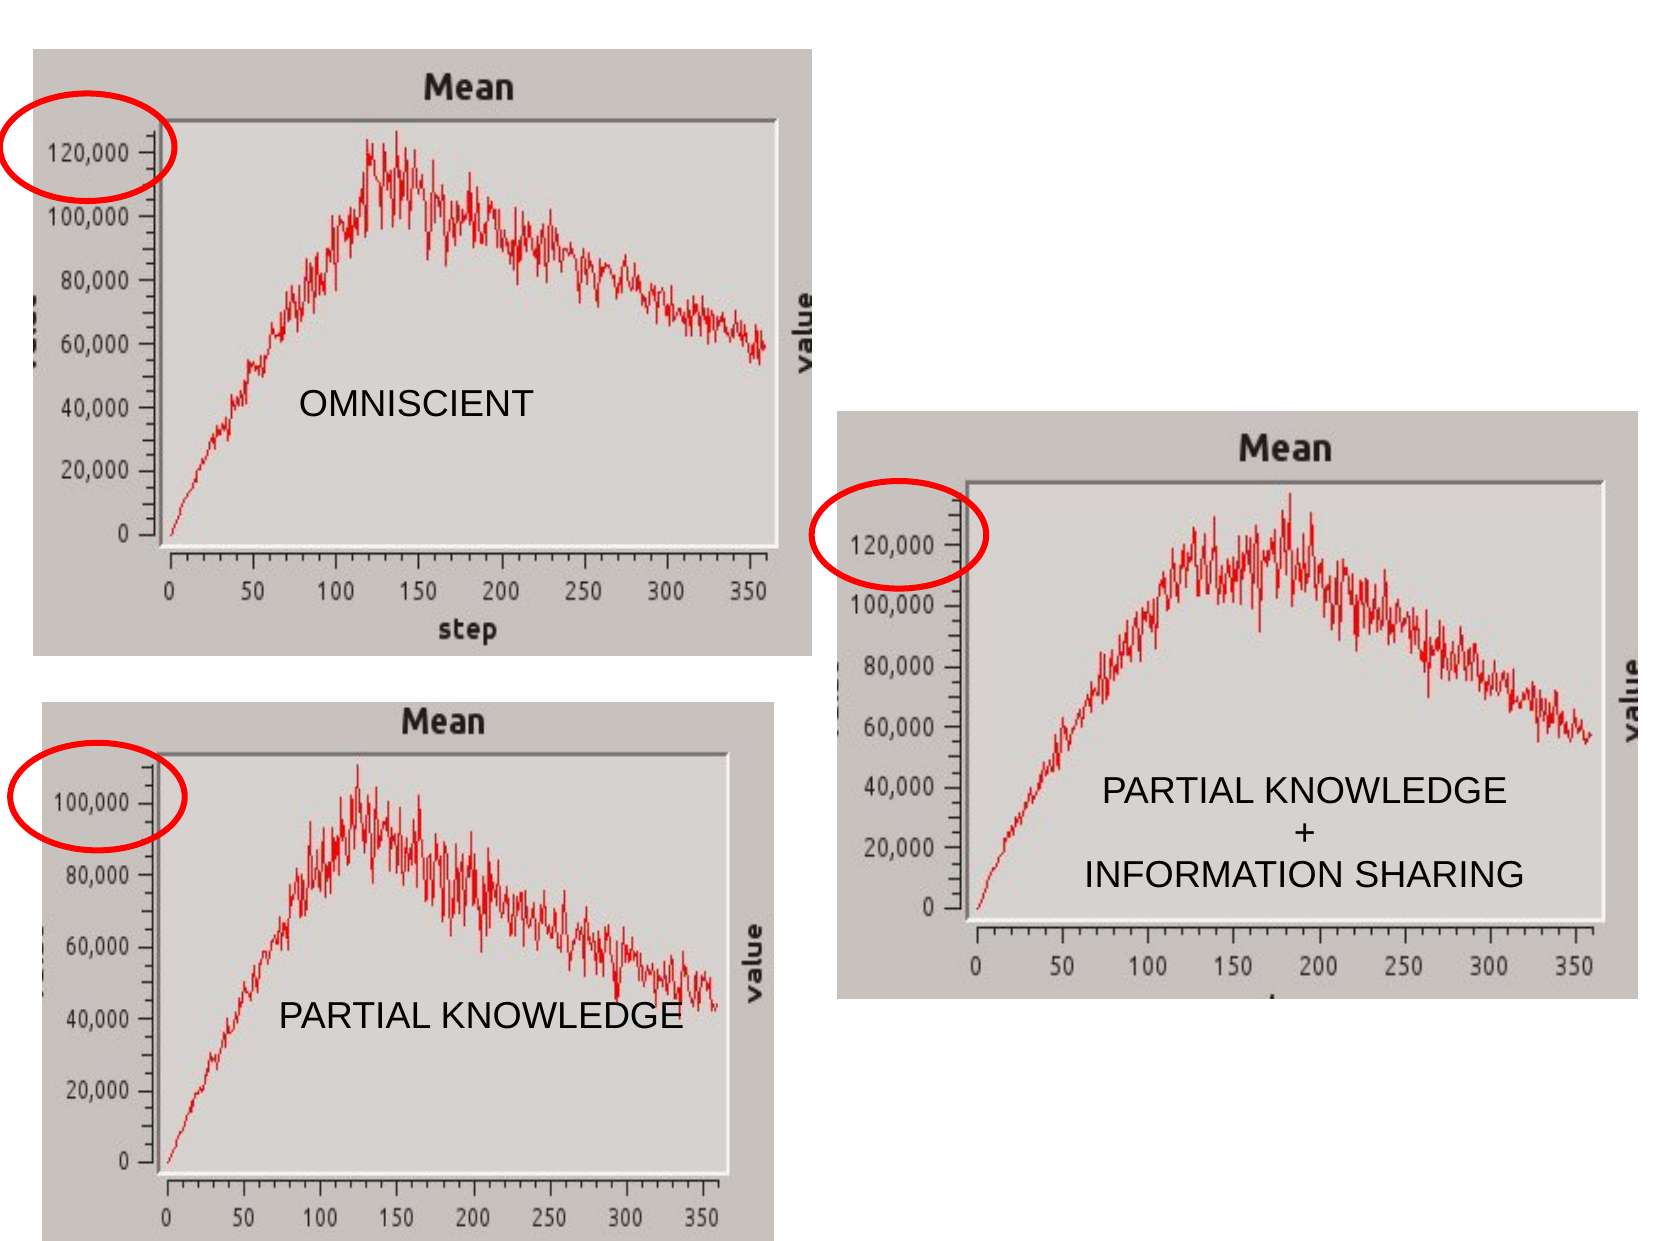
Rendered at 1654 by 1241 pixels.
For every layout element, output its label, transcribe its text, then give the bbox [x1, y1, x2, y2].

text_box PARTIAL KNOWLEDGE [263, 986, 700, 1044]
picture [42, 746, 181, 847]
text_box OMNISCIENT [284, 375, 550, 433]
picture [33, 97, 171, 197]
picture [33, 49, 812, 656]
picture [837, 485, 983, 585]
text_box PARTIAL KNOWLEDGE + INFORMATION SHARING [1069, 761, 1541, 903]
picture [837, 411, 1638, 999]
picture [42, 702, 774, 1241]
